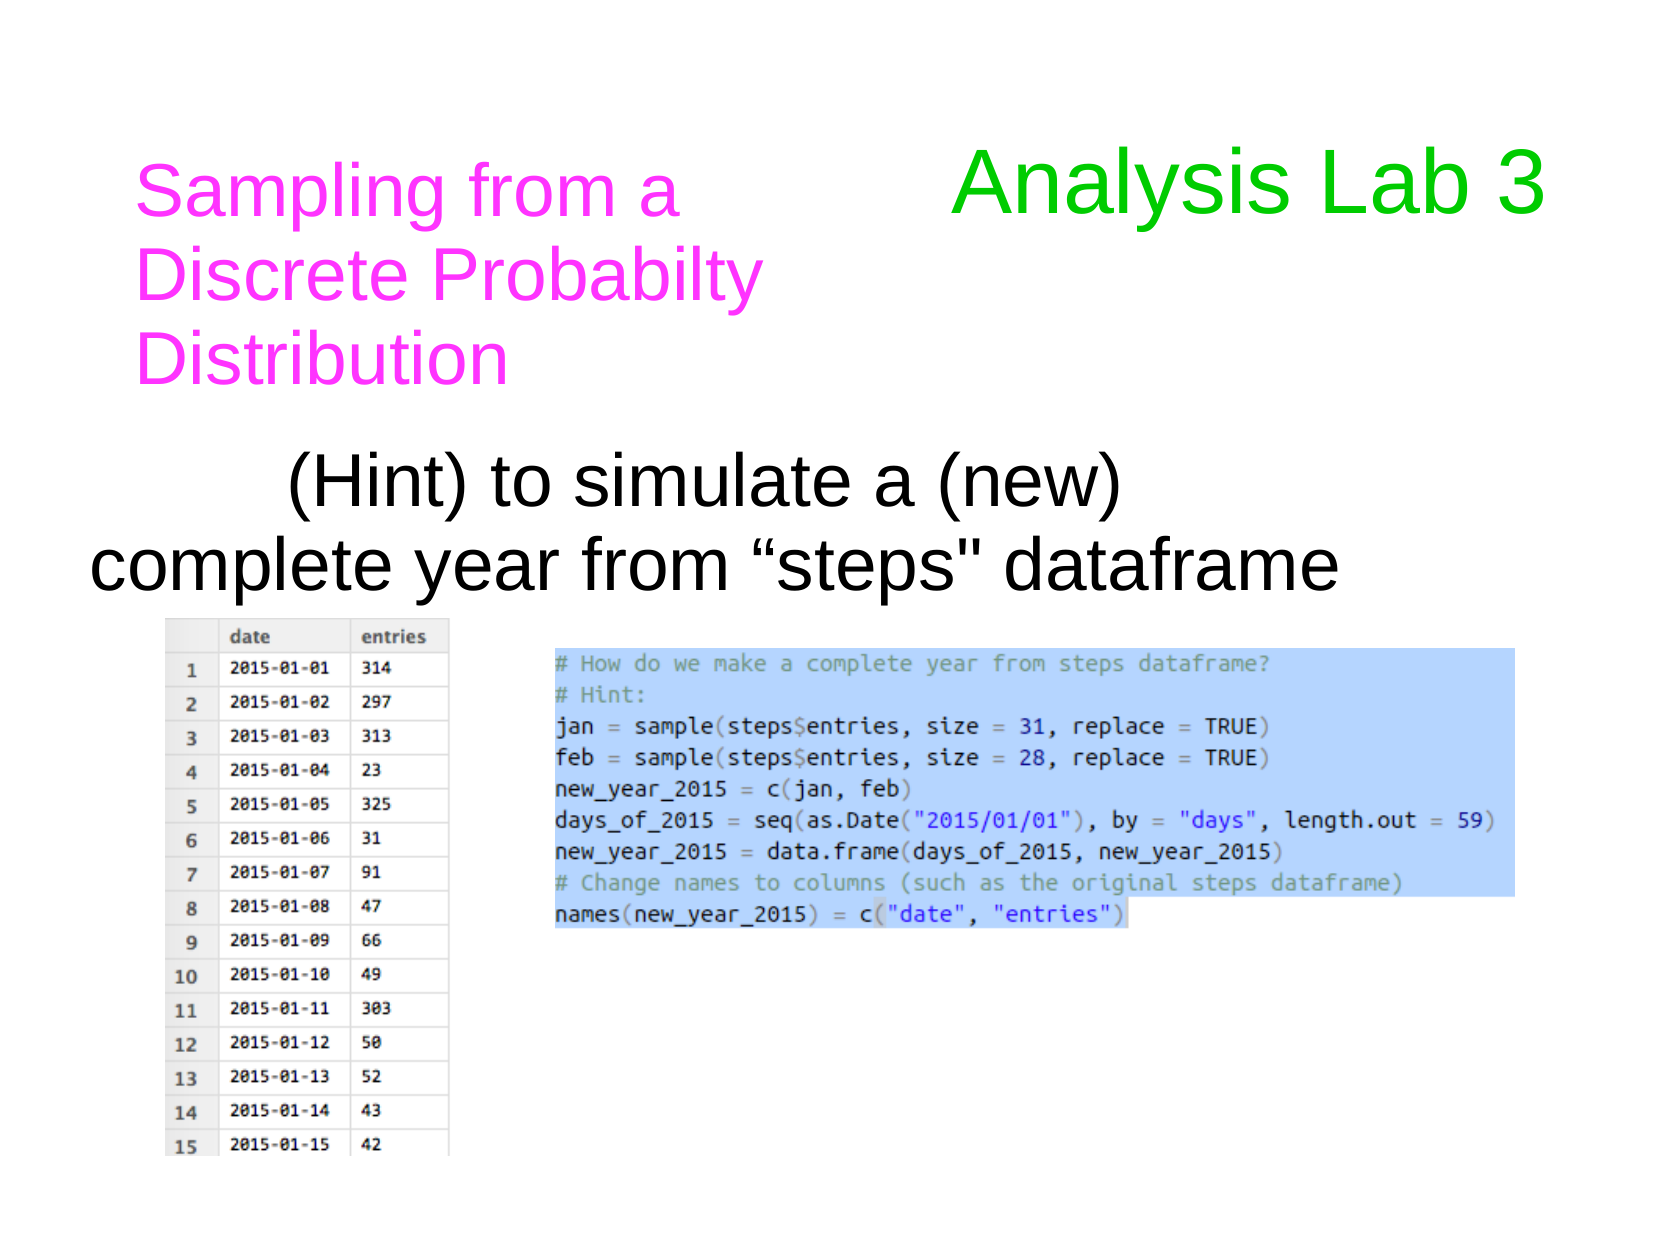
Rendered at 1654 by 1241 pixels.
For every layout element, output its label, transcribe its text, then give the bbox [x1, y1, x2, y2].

text_box (Hint) to simulate a (new) complete year from “steps" dataframe [74, 431, 1578, 615]
picture [555, 648, 1515, 931]
picture [165, 618, 485, 1156]
text_box Sampling from a Discrete Probabilty Distribution [120, 140, 1006, 431]
title Analysis Lab 3 [60, 77, 1549, 286]
